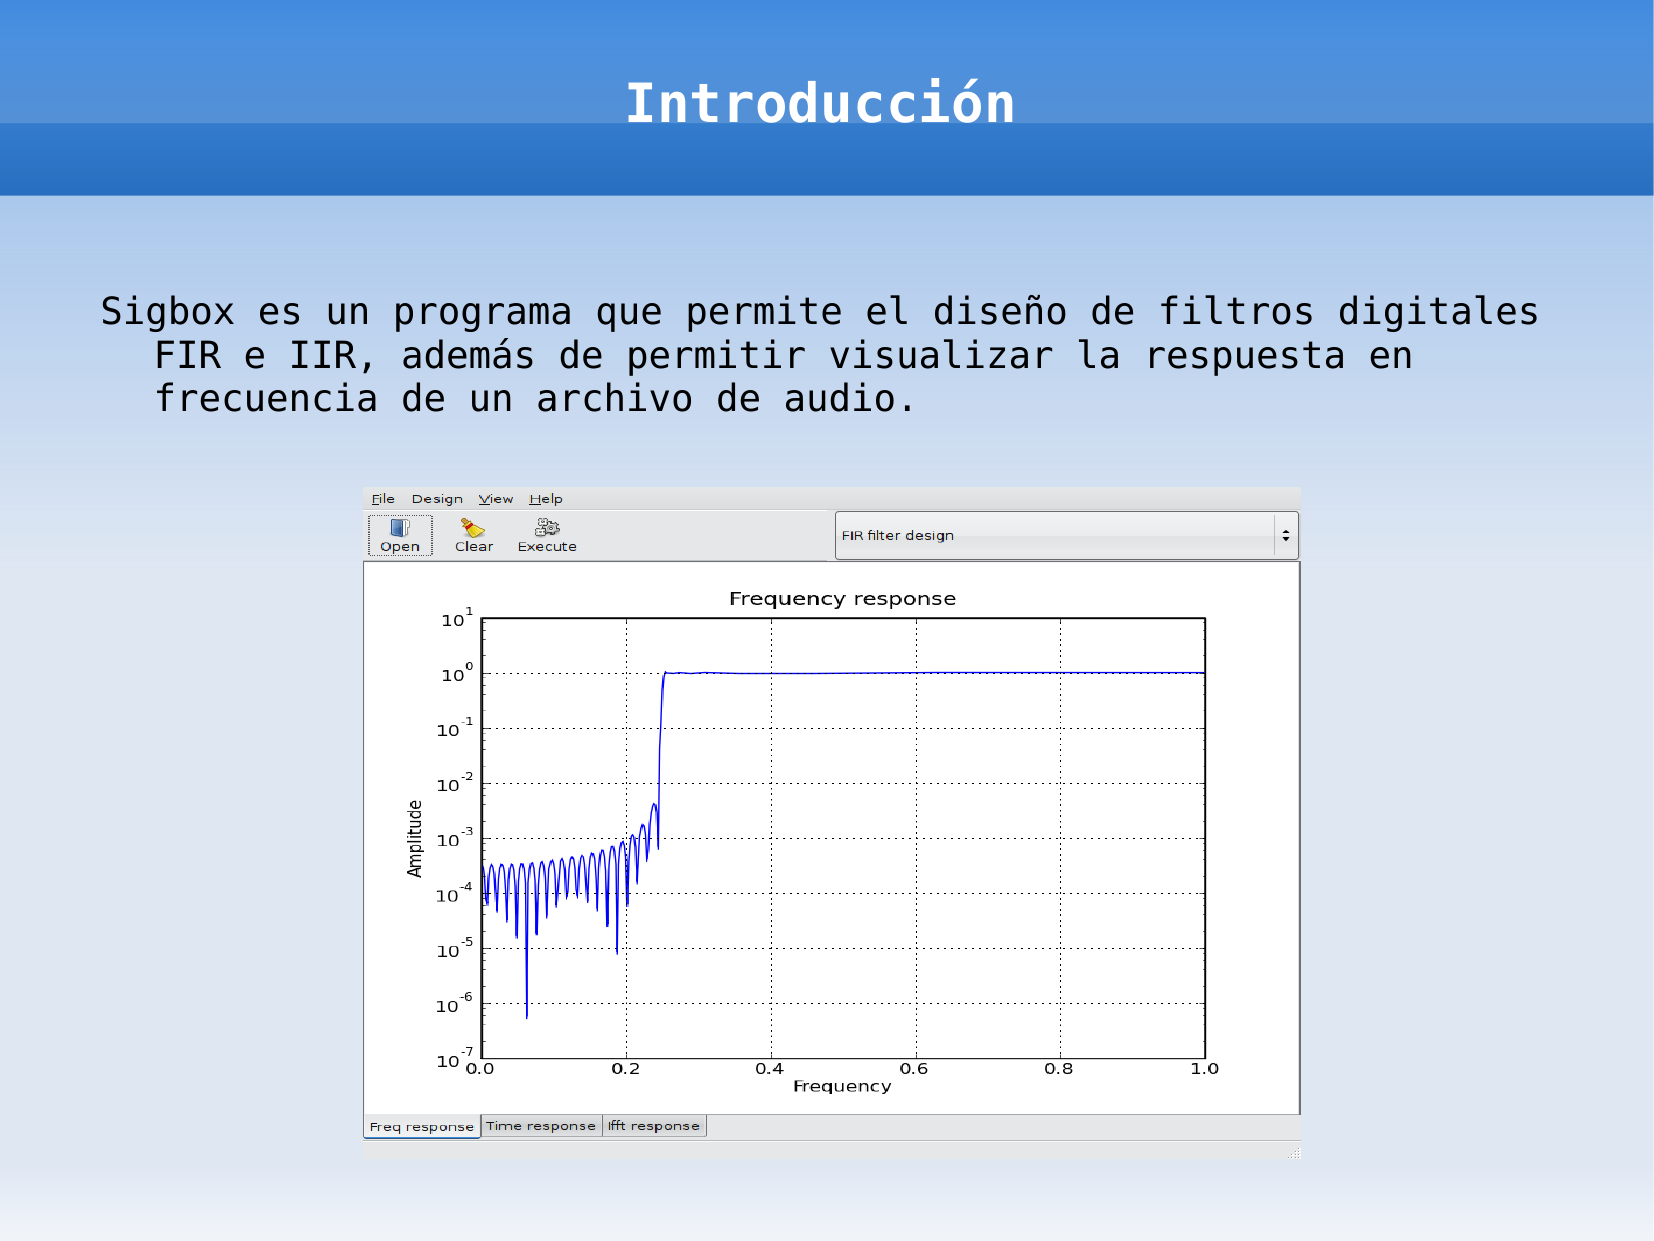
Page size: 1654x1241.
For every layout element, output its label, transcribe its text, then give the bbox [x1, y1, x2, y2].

title Introducción [76, 7, 1565, 200]
list Sigbox es un programa que permite el diseño de filtros digitales FIR e IIR, además de permitir visualizar la respuesta en frecuencia de un archivo de audio. [82, 290, 1571, 1094]
picture [0, 0, 1654, 1241]
